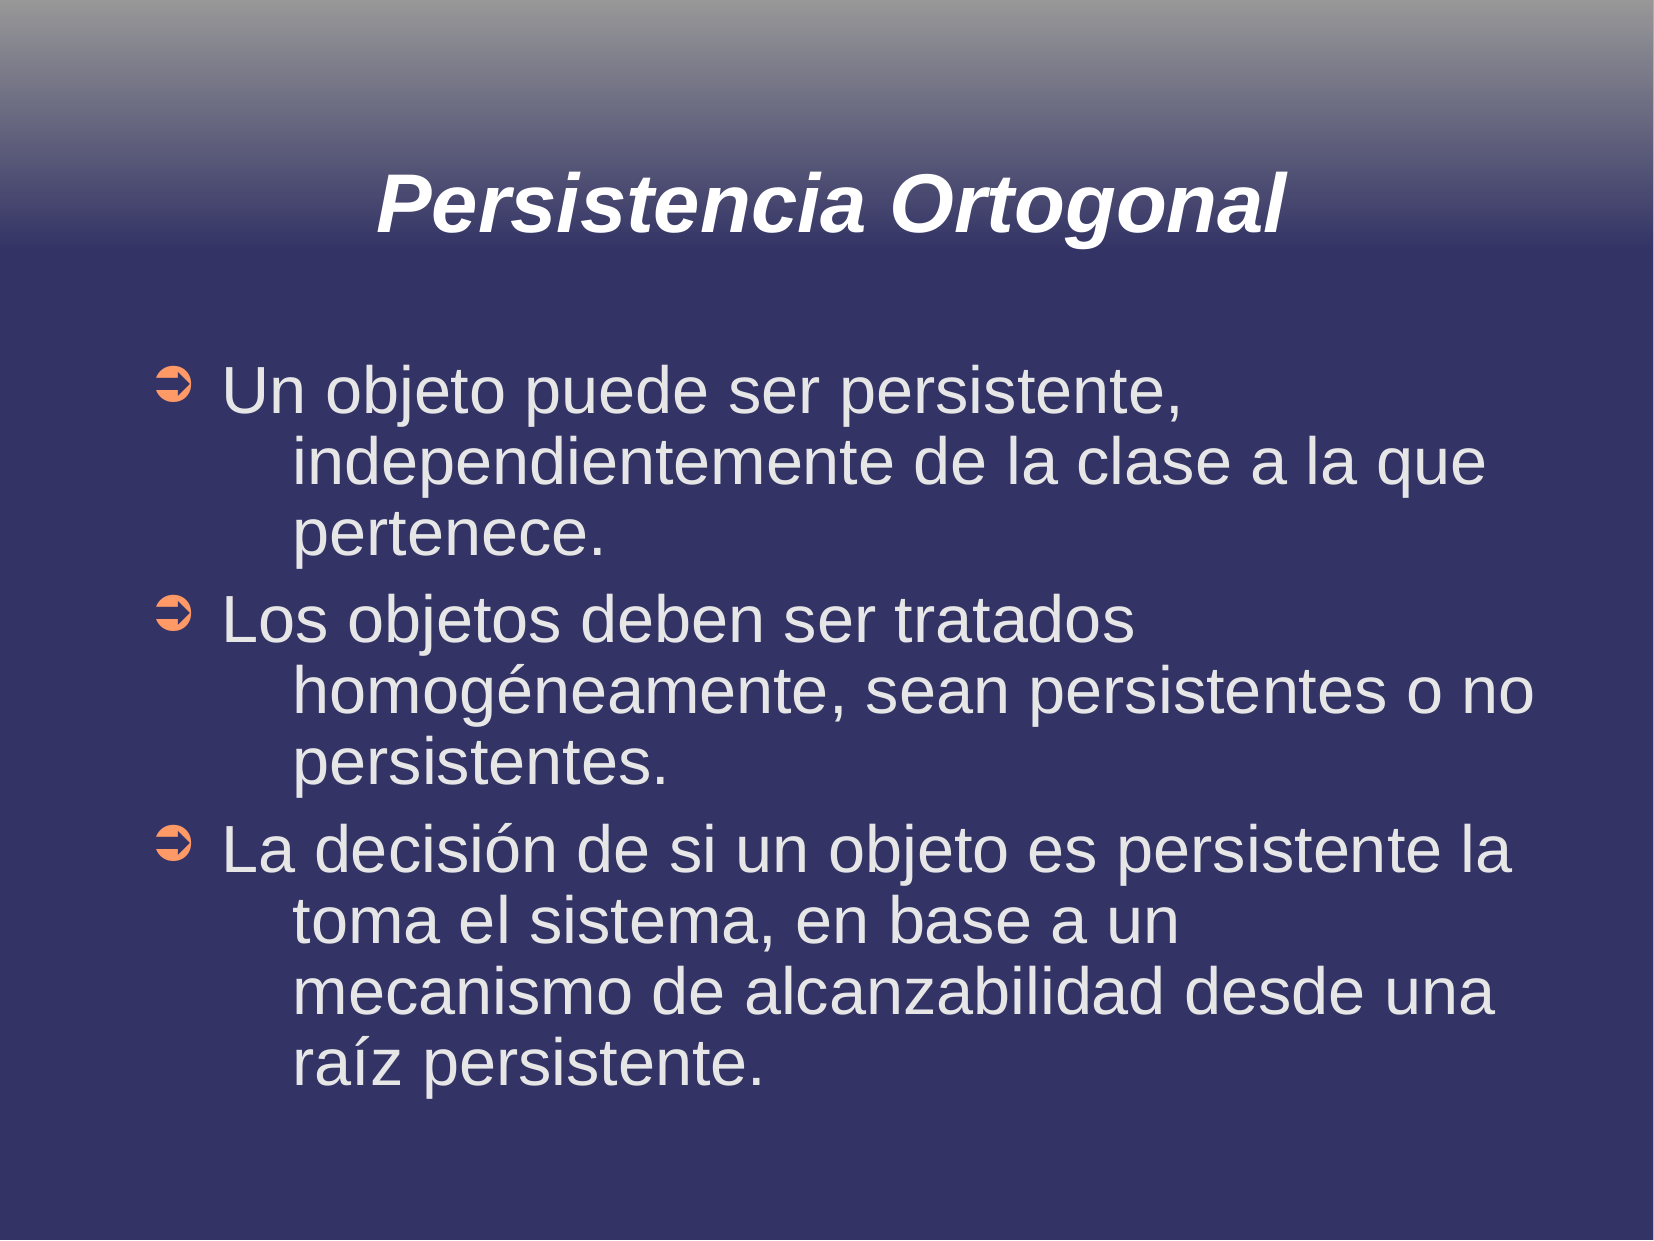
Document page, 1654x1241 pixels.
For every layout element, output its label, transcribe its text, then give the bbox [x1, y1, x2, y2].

list Un objeto puede ser persistente, independientemente de la clase a la que pertenece. Los objetos deben ser tratados homogéneamente, sean persistentes o no persistentes. La decisión de si un objeto es persistente la toma el sistema, en base a un mecanismo de alcanzabilidad desde una raíz persistente. [112, 348, 1552, 1132]
title Persistencia Ortogonal [112, 99, 1552, 308]
